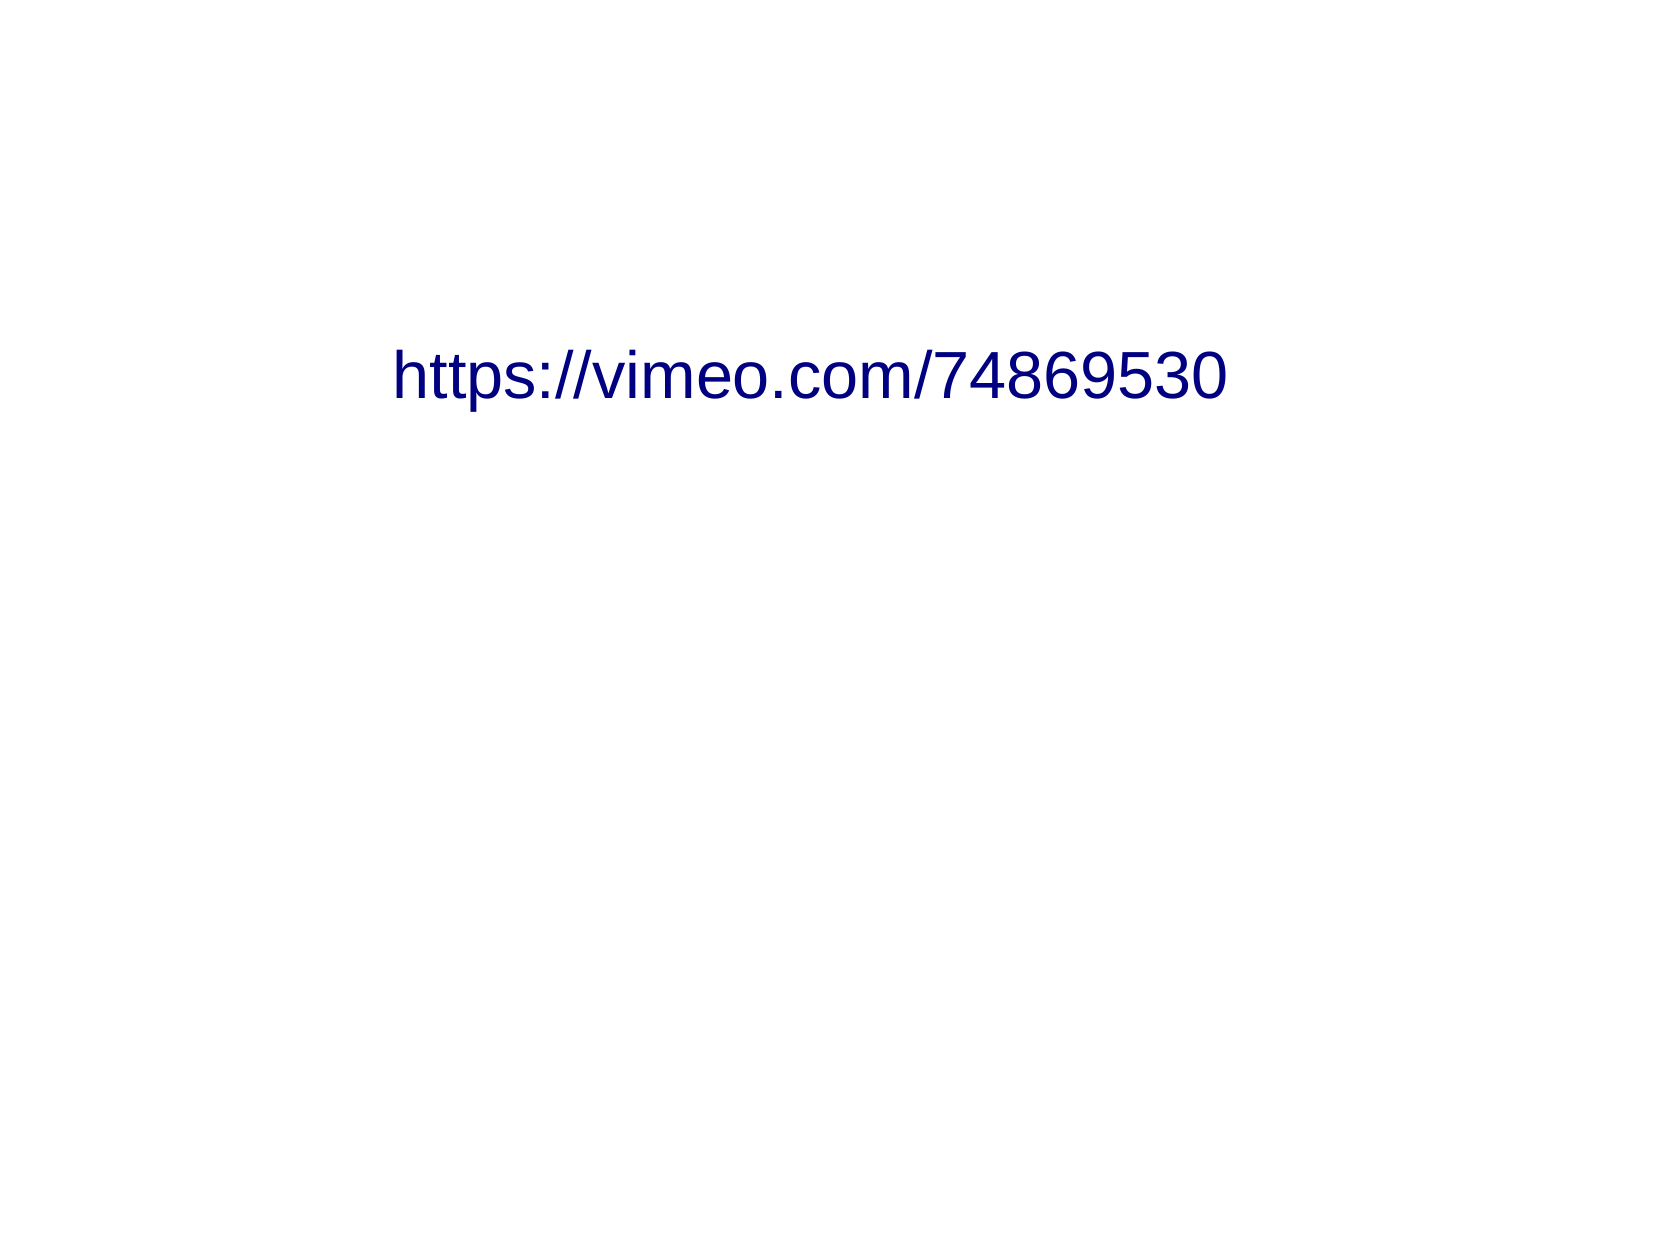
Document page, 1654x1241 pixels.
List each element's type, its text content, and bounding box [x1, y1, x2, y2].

text_box https://vimeo.com/74869530 [377, 330, 1276, 463]
